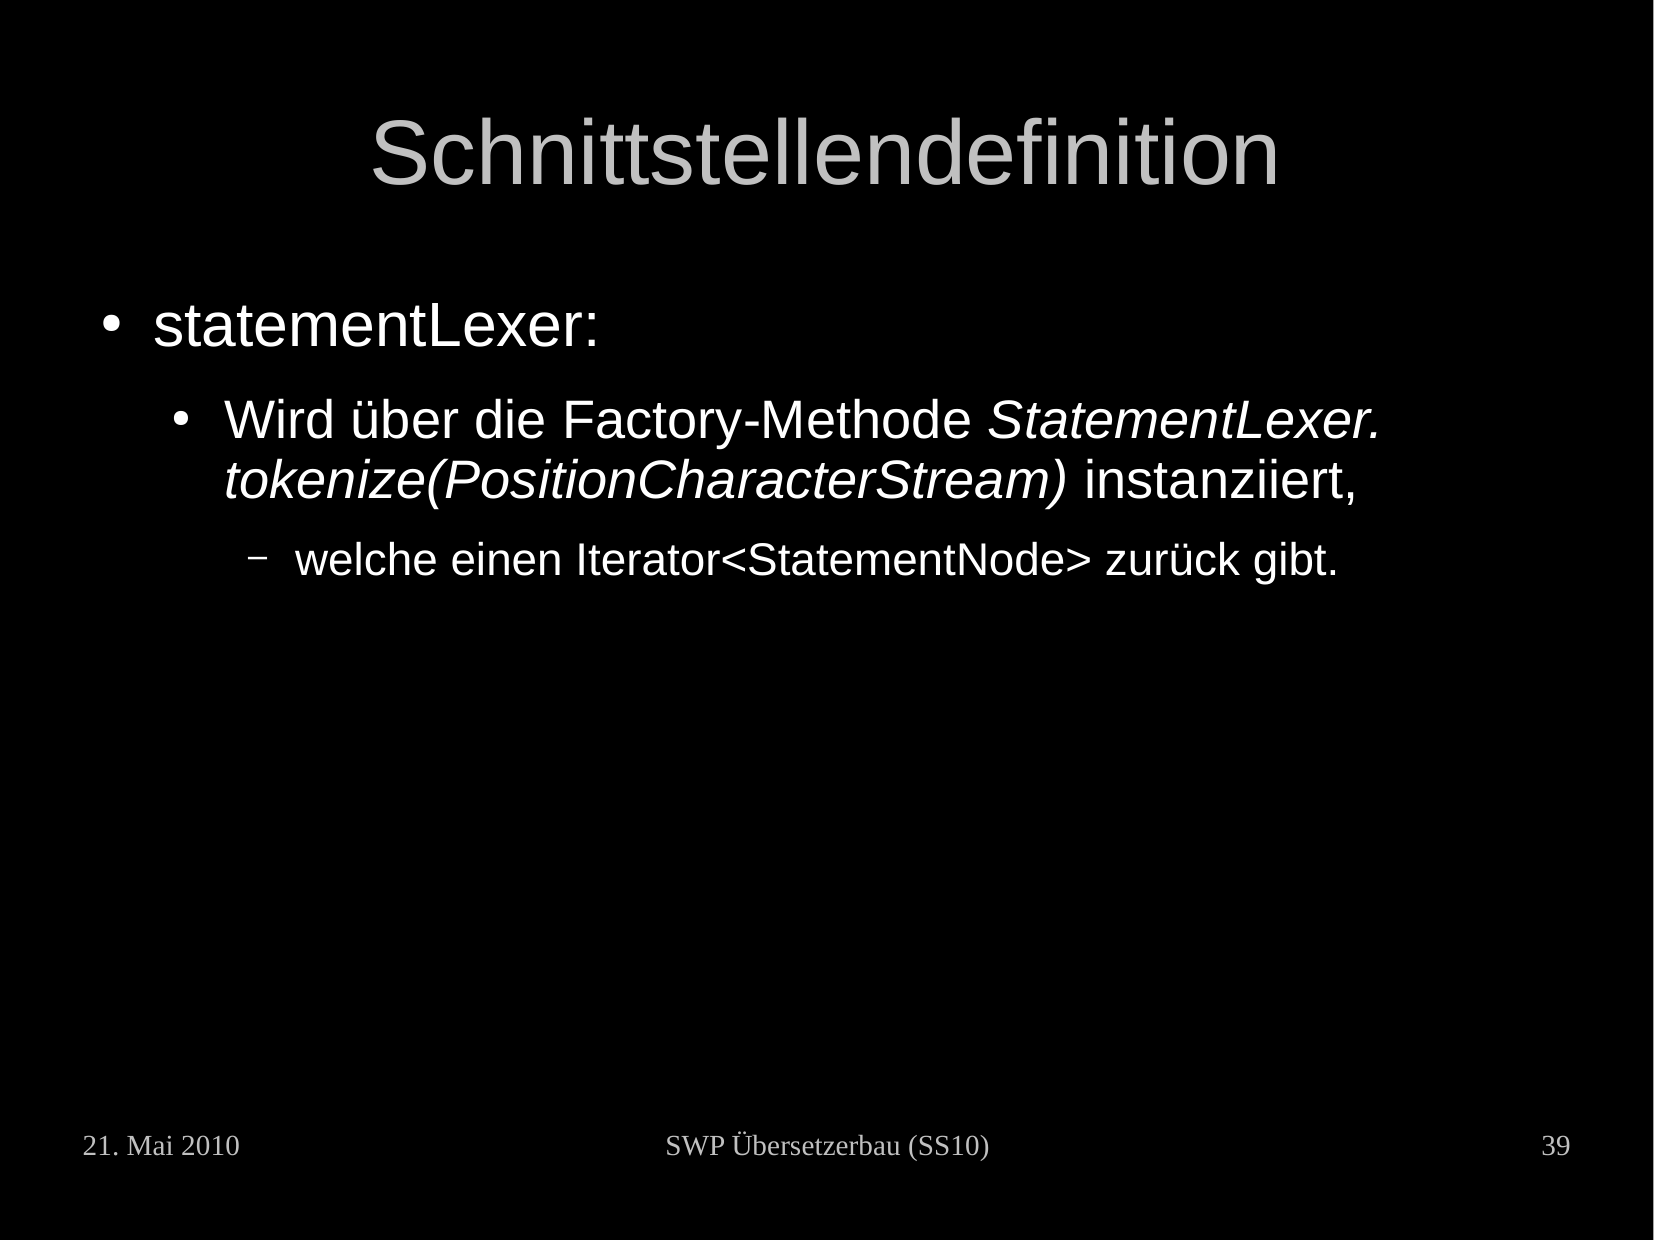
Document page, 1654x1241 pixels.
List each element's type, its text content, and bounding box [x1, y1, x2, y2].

list statementLexer: Wird über die Factory-Methode StatementLexer. tokenize(PositionCharacterStream) instanziiert, welche einen Iterator<StatementNode> zurück gibt. [82, 290, 1571, 1109]
title Schnittstellendefinition [82, 49, 1571, 257]
